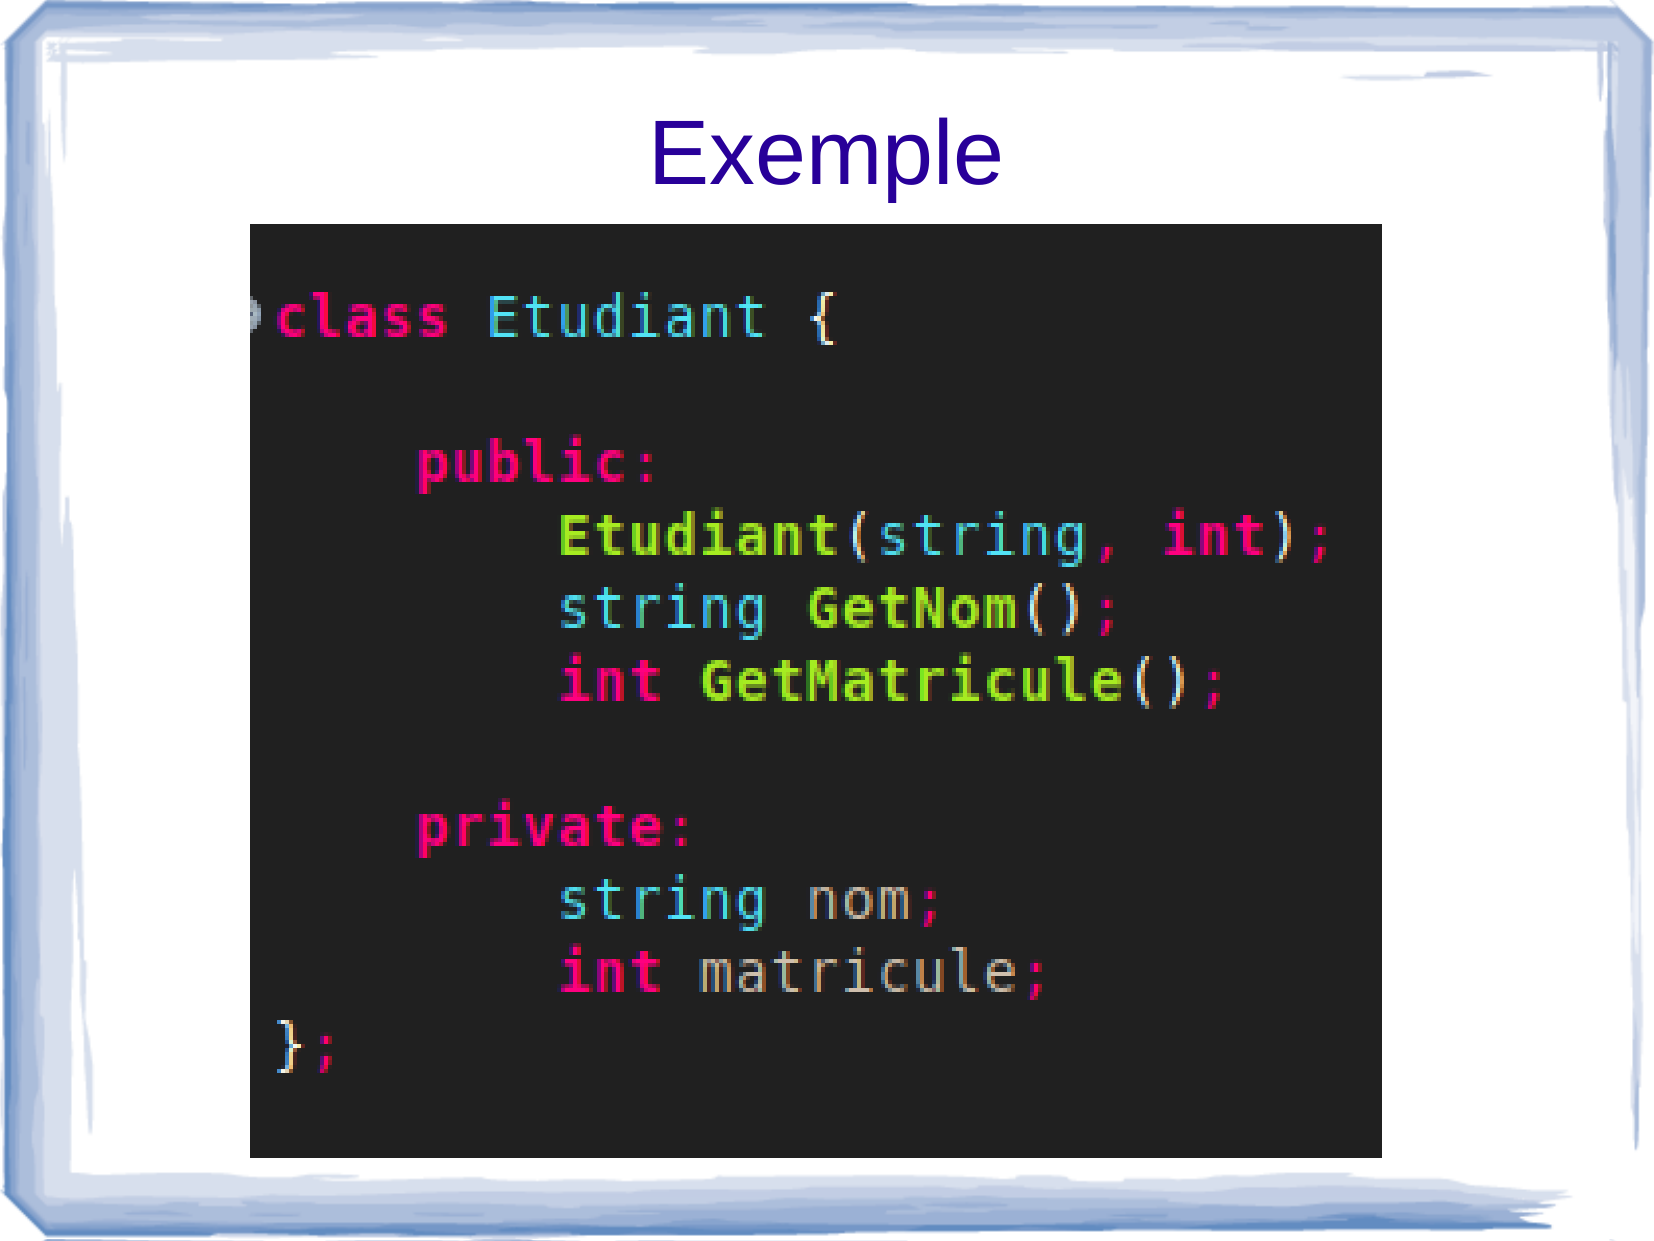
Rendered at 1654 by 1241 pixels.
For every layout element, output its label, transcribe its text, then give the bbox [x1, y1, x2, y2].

title Exemple [82, 49, 1571, 257]
picture [0, 0, 1654, 1241]
